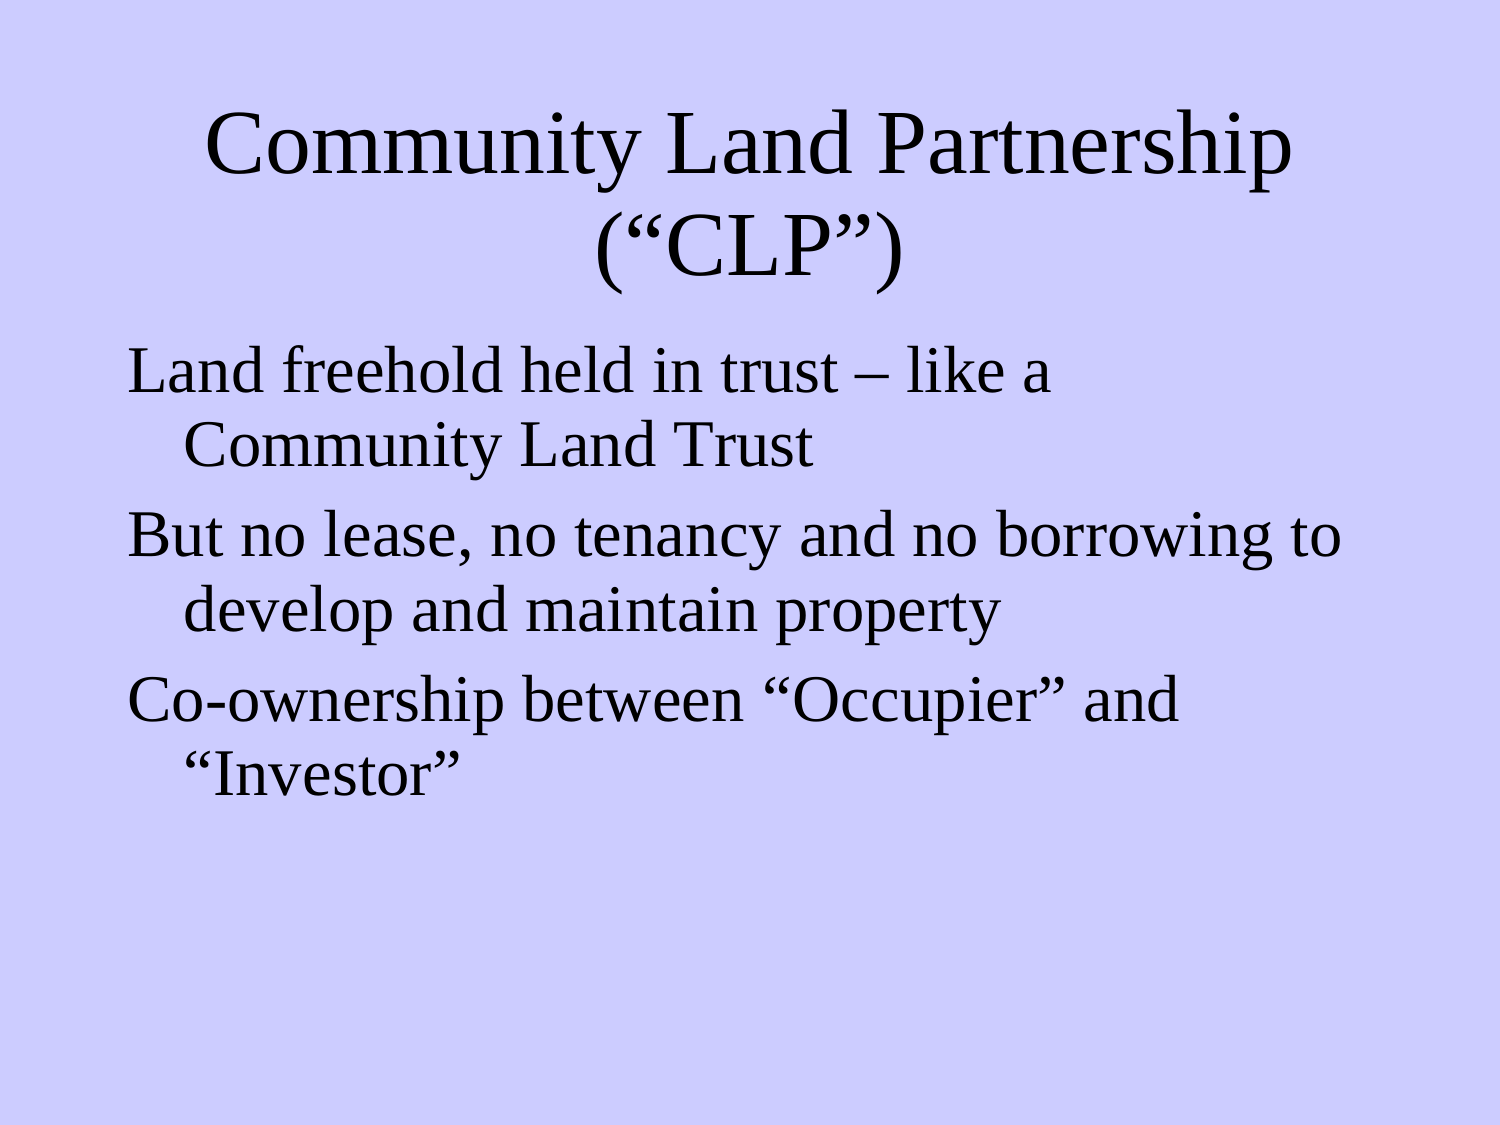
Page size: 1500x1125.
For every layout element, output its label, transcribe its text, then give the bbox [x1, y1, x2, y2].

title Community Land Partnership (“CLP”) [112, 76, 1388, 312]
list Land freehold held in trust – like a Community Land Trust But no lease, no tenancy and no borrowing to develop and maintain property Co-ownership between “Occupier” and “Investor” [112, 324, 1388, 1001]
